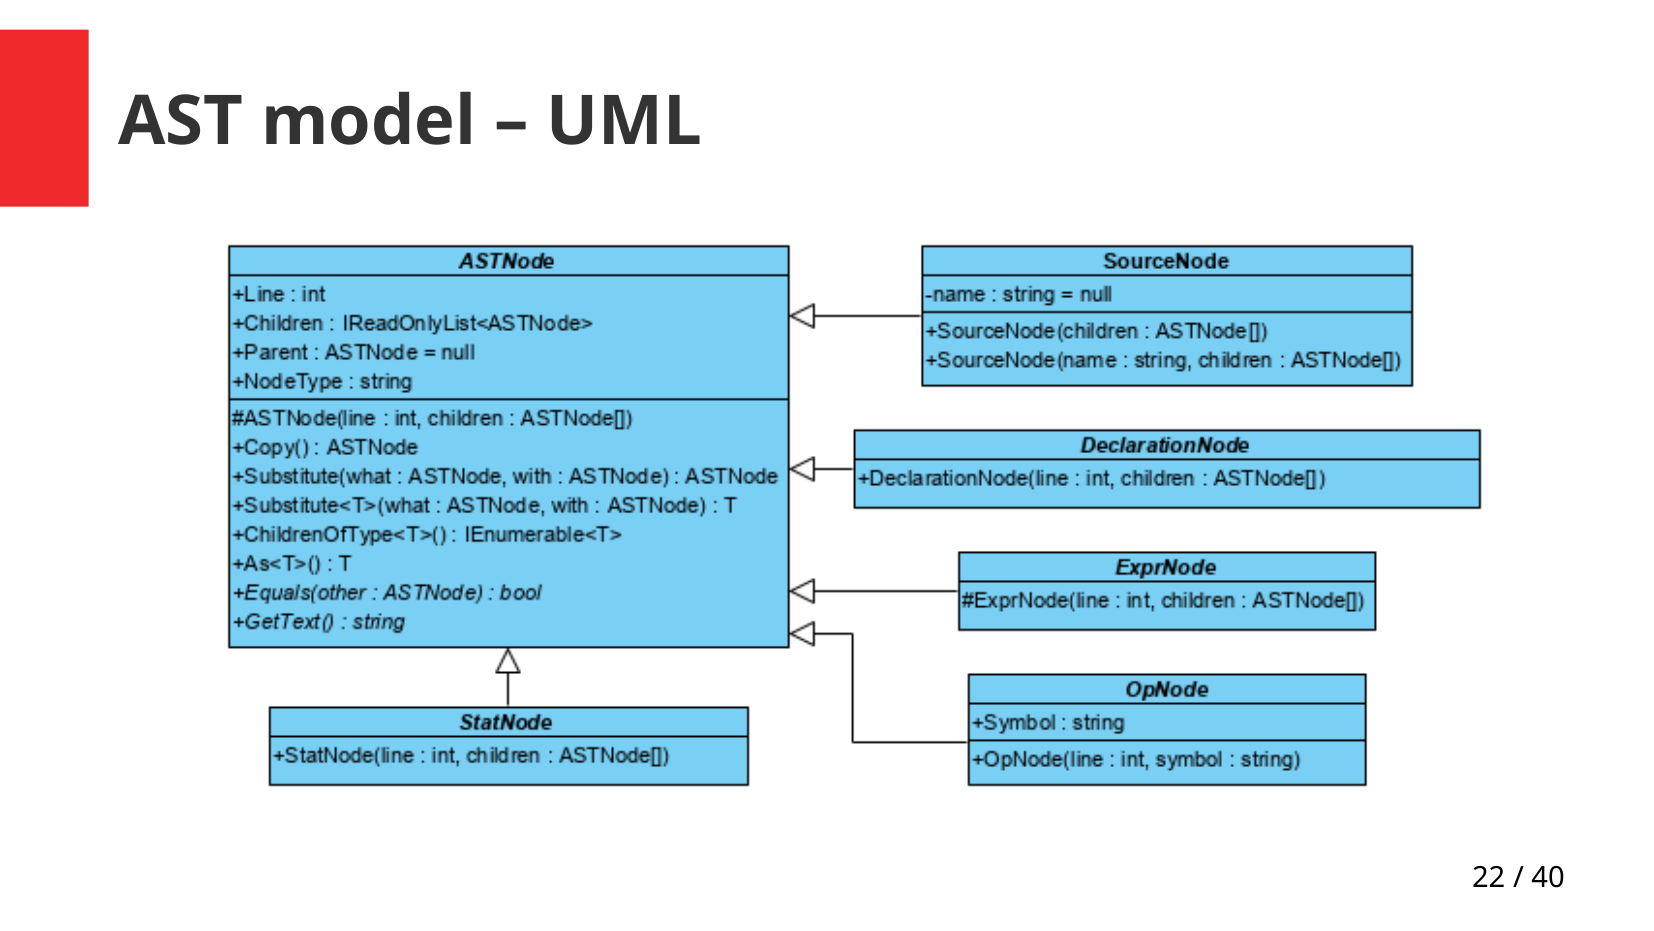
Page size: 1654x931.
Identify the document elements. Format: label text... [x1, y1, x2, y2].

title AST model – UML [118, 29, 1595, 207]
picture [219, 236, 1493, 798]
